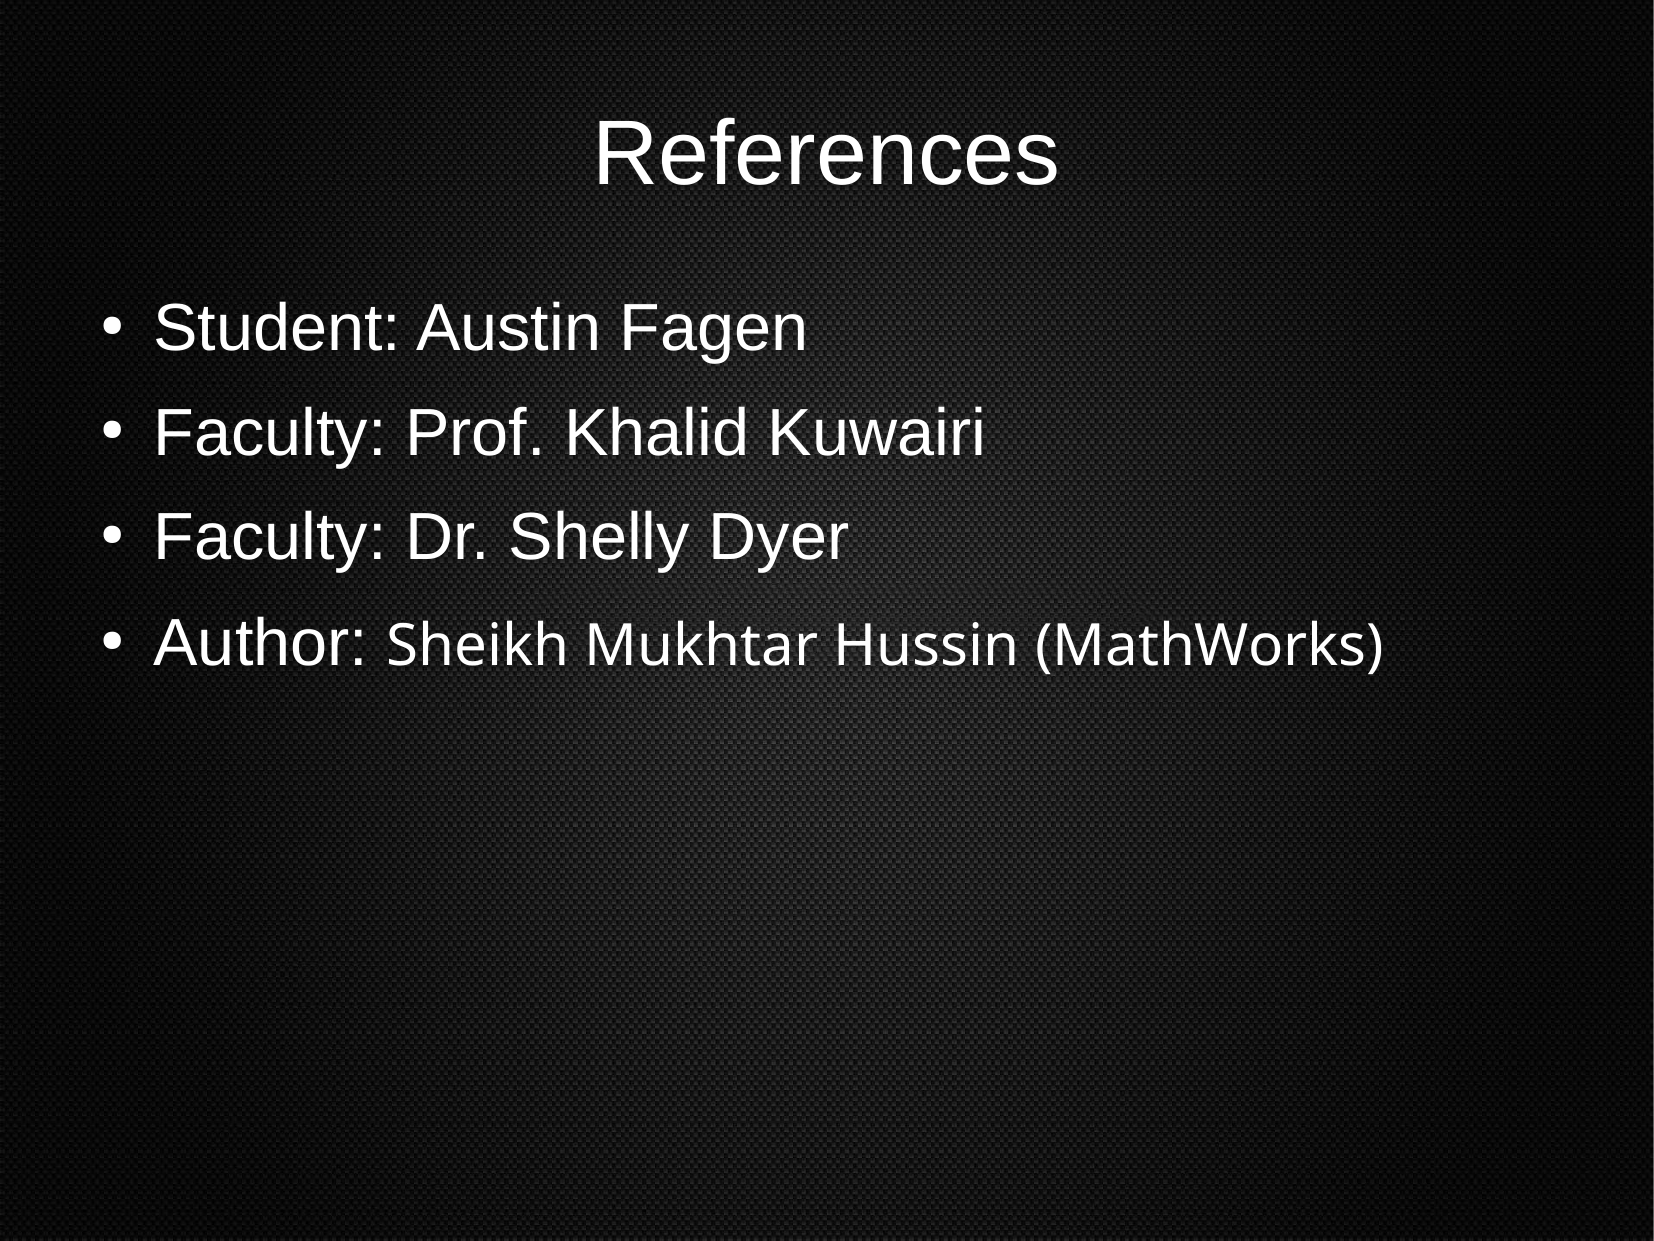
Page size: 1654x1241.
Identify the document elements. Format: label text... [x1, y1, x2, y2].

list Student: Austin Fagen Faculty: Prof. Khalid Kuwairi Faculty: Dr. Shelly Dyer Author: Sheikh Mukhtar Hussin (MathWorks) [82, 290, 1571, 1010]
title References [82, 49, 1571, 257]
picture [0, 0, 1654, 1241]
